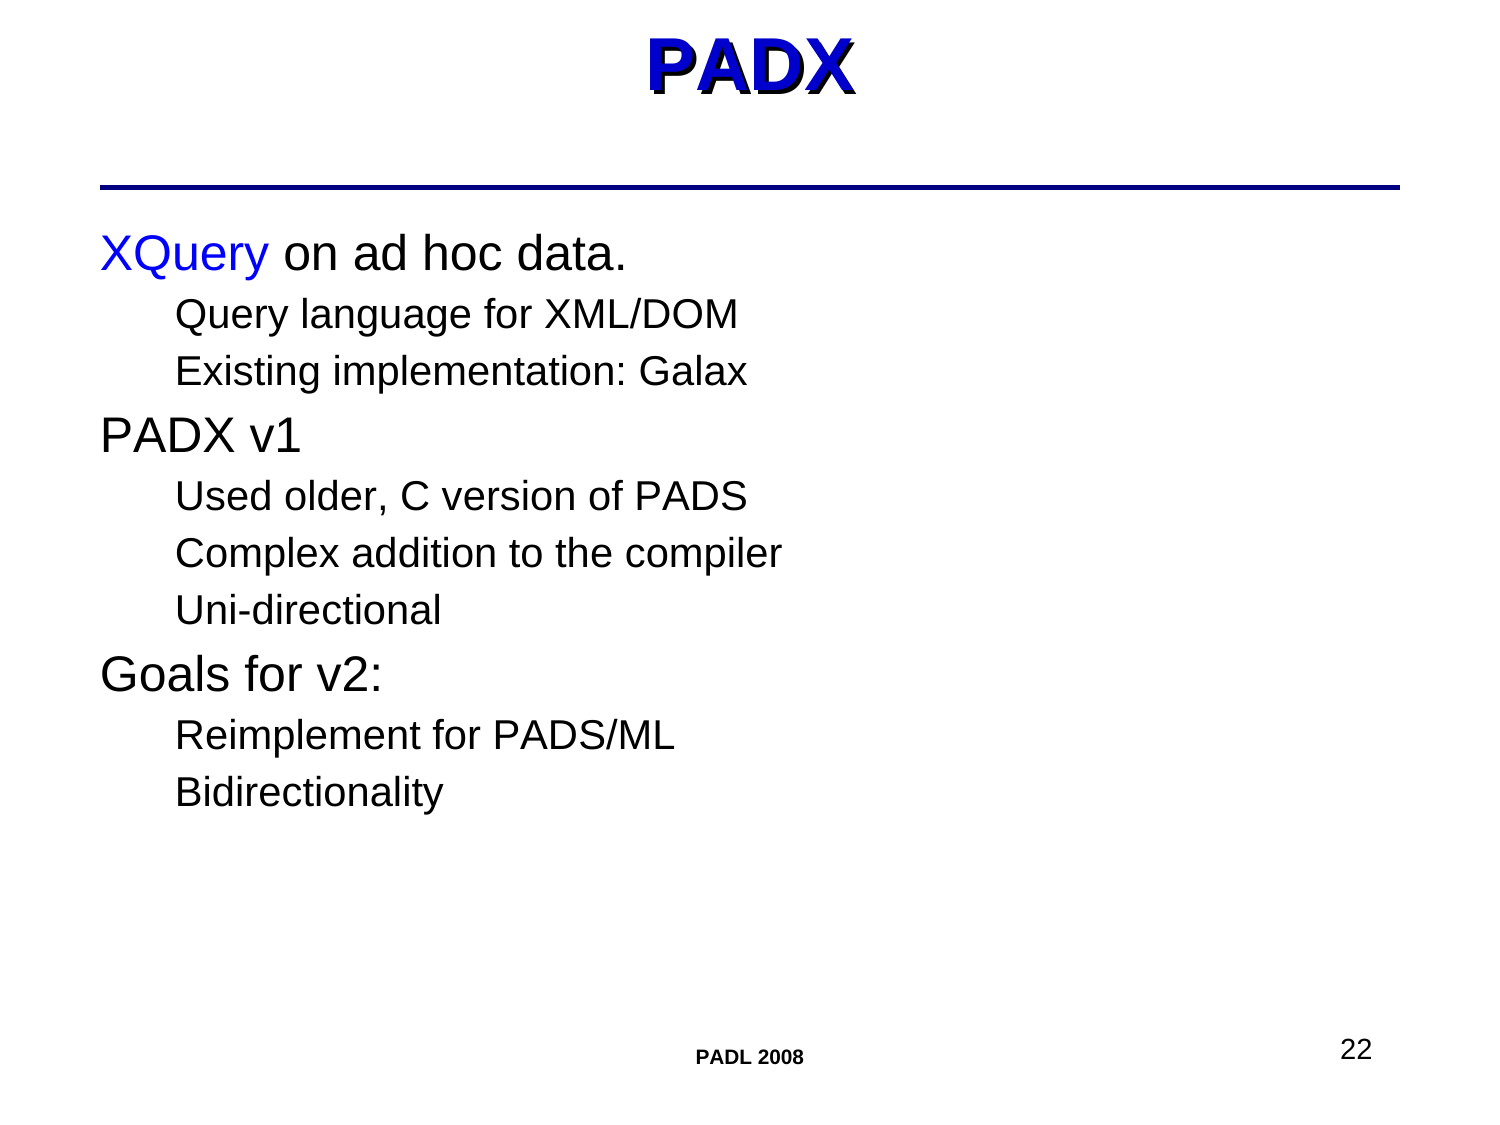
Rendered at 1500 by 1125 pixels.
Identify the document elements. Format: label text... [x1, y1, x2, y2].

title PADX [99, 0, 1401, 156]
list XQuery on ad hoc data. Query language for XML/DOM Existing implementation: Galax PADX v1 Used older, C version of PADS Complex addition to the compiler Uni-directional Goals for v2: Reimplement for PADS/ML Bidirectionality [99, 224, 1375, 986]
